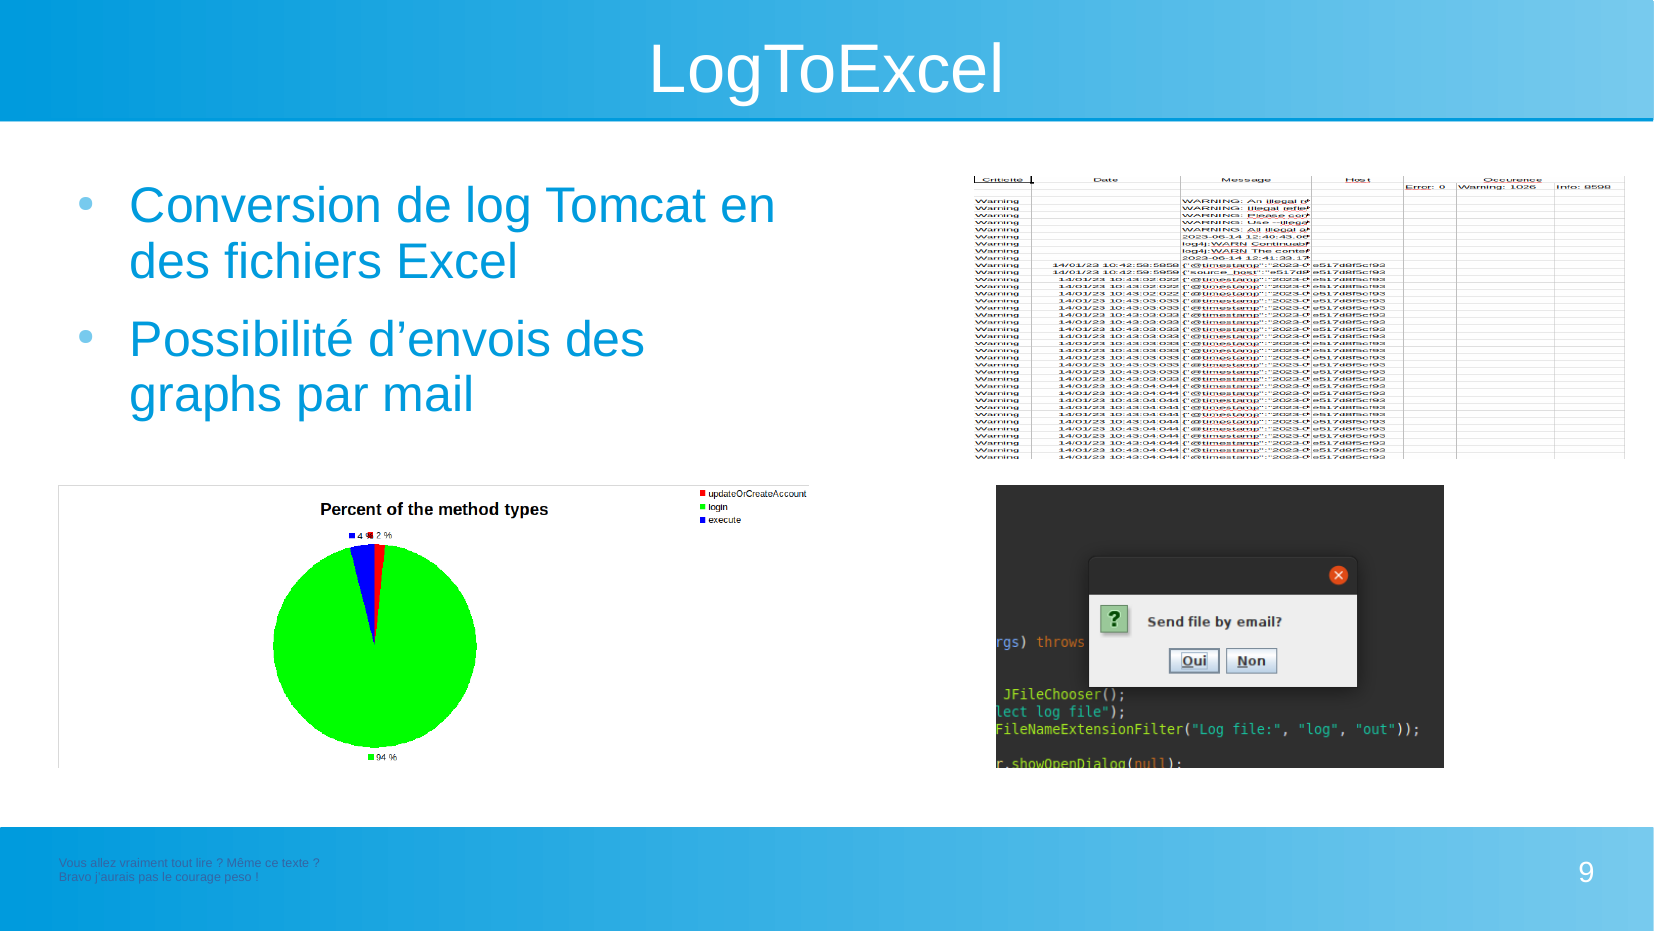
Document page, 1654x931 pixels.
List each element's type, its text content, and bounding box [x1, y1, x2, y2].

picture [996, 485, 1444, 768]
picture [974, 176, 1625, 459]
title LogToExcel [59, 29, 1595, 108]
picture [58, 485, 809, 768]
list Conversion de log Tomcat en des fichiers Excel Possibilité d’envois des graphs par mail [59, 177, 809, 459]
